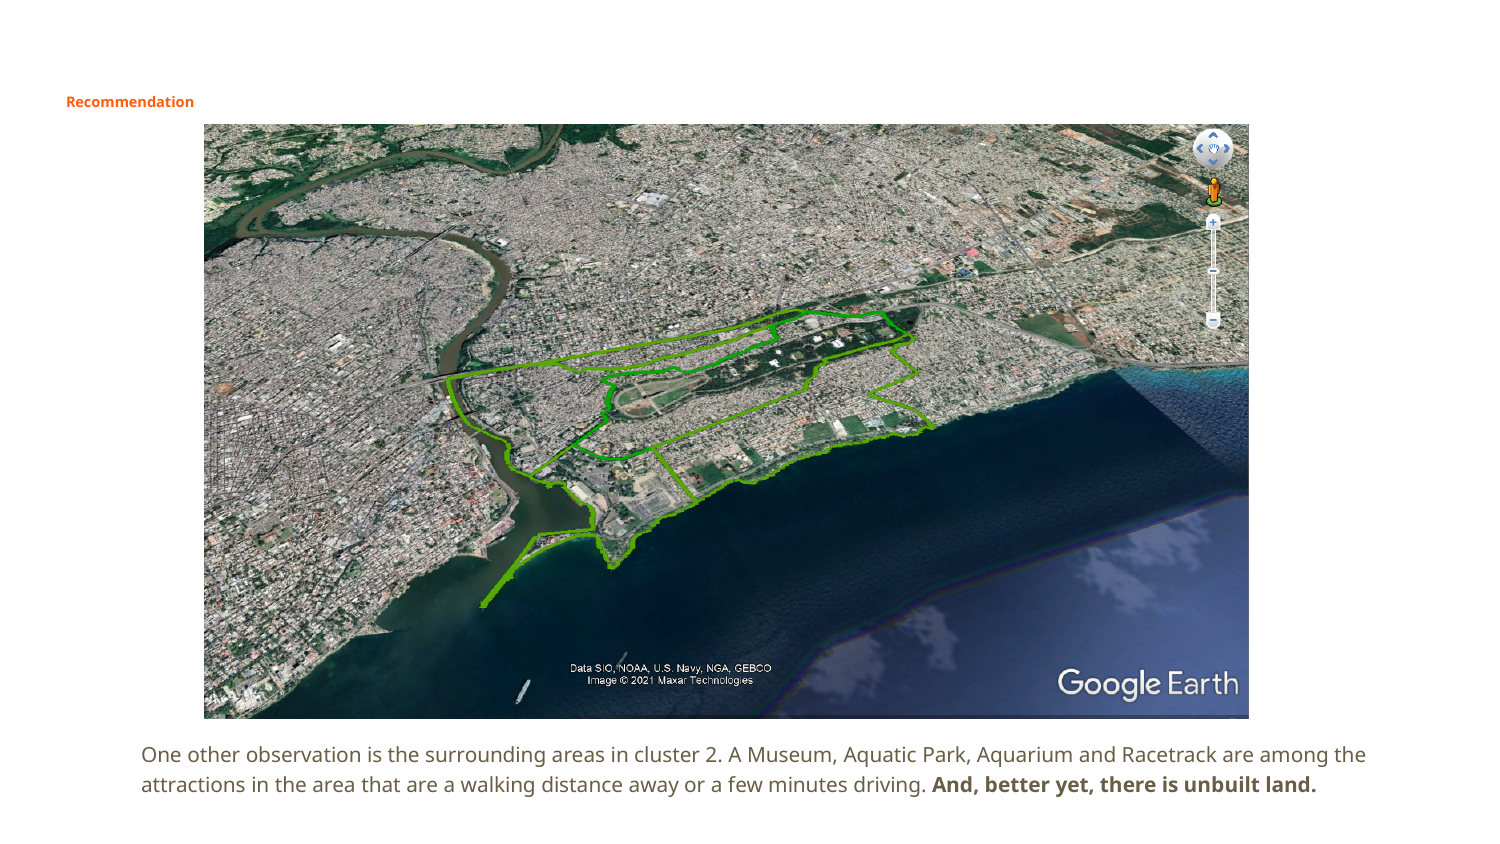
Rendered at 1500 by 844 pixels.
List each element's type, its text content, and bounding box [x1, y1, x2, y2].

title Recommendation [51, 72, 1449, 167]
list One other observation is the surrounding areas in cluster 2. A Museum, Aquatic Park, Aquarium and Racetrack are among the attractions in the area that are a walking distance away or a few minutes driving. And, better yet, there is unbuilt land. [51, 722, 1449, 817]
picture [204, 124, 1249, 719]
